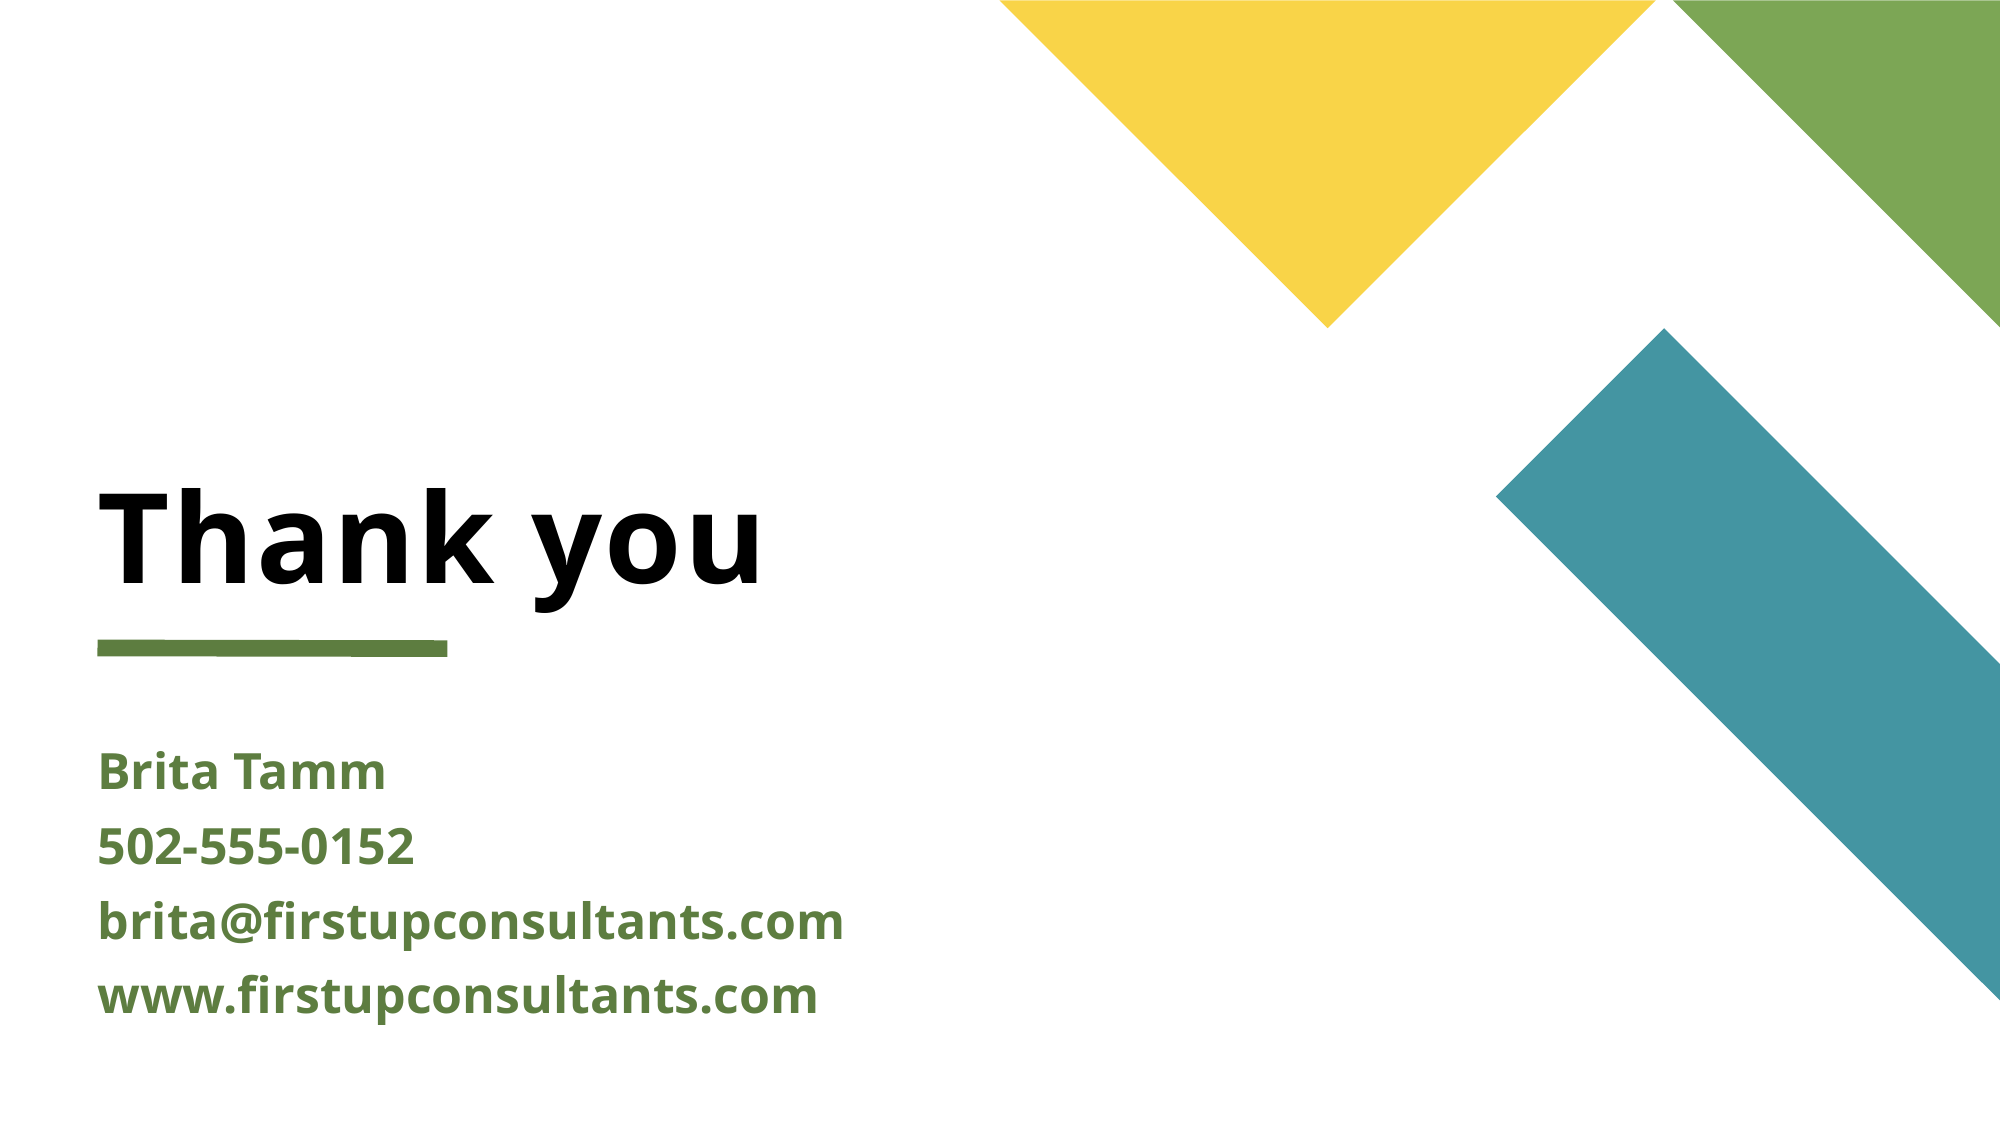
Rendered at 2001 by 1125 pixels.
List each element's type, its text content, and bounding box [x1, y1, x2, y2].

title Thank you [97, 67, 998, 608]
list Brita Tamm 502-555-0152 brita@firstupconsultants.com www.firstupconsultants.com [97, 746, 998, 1017]
